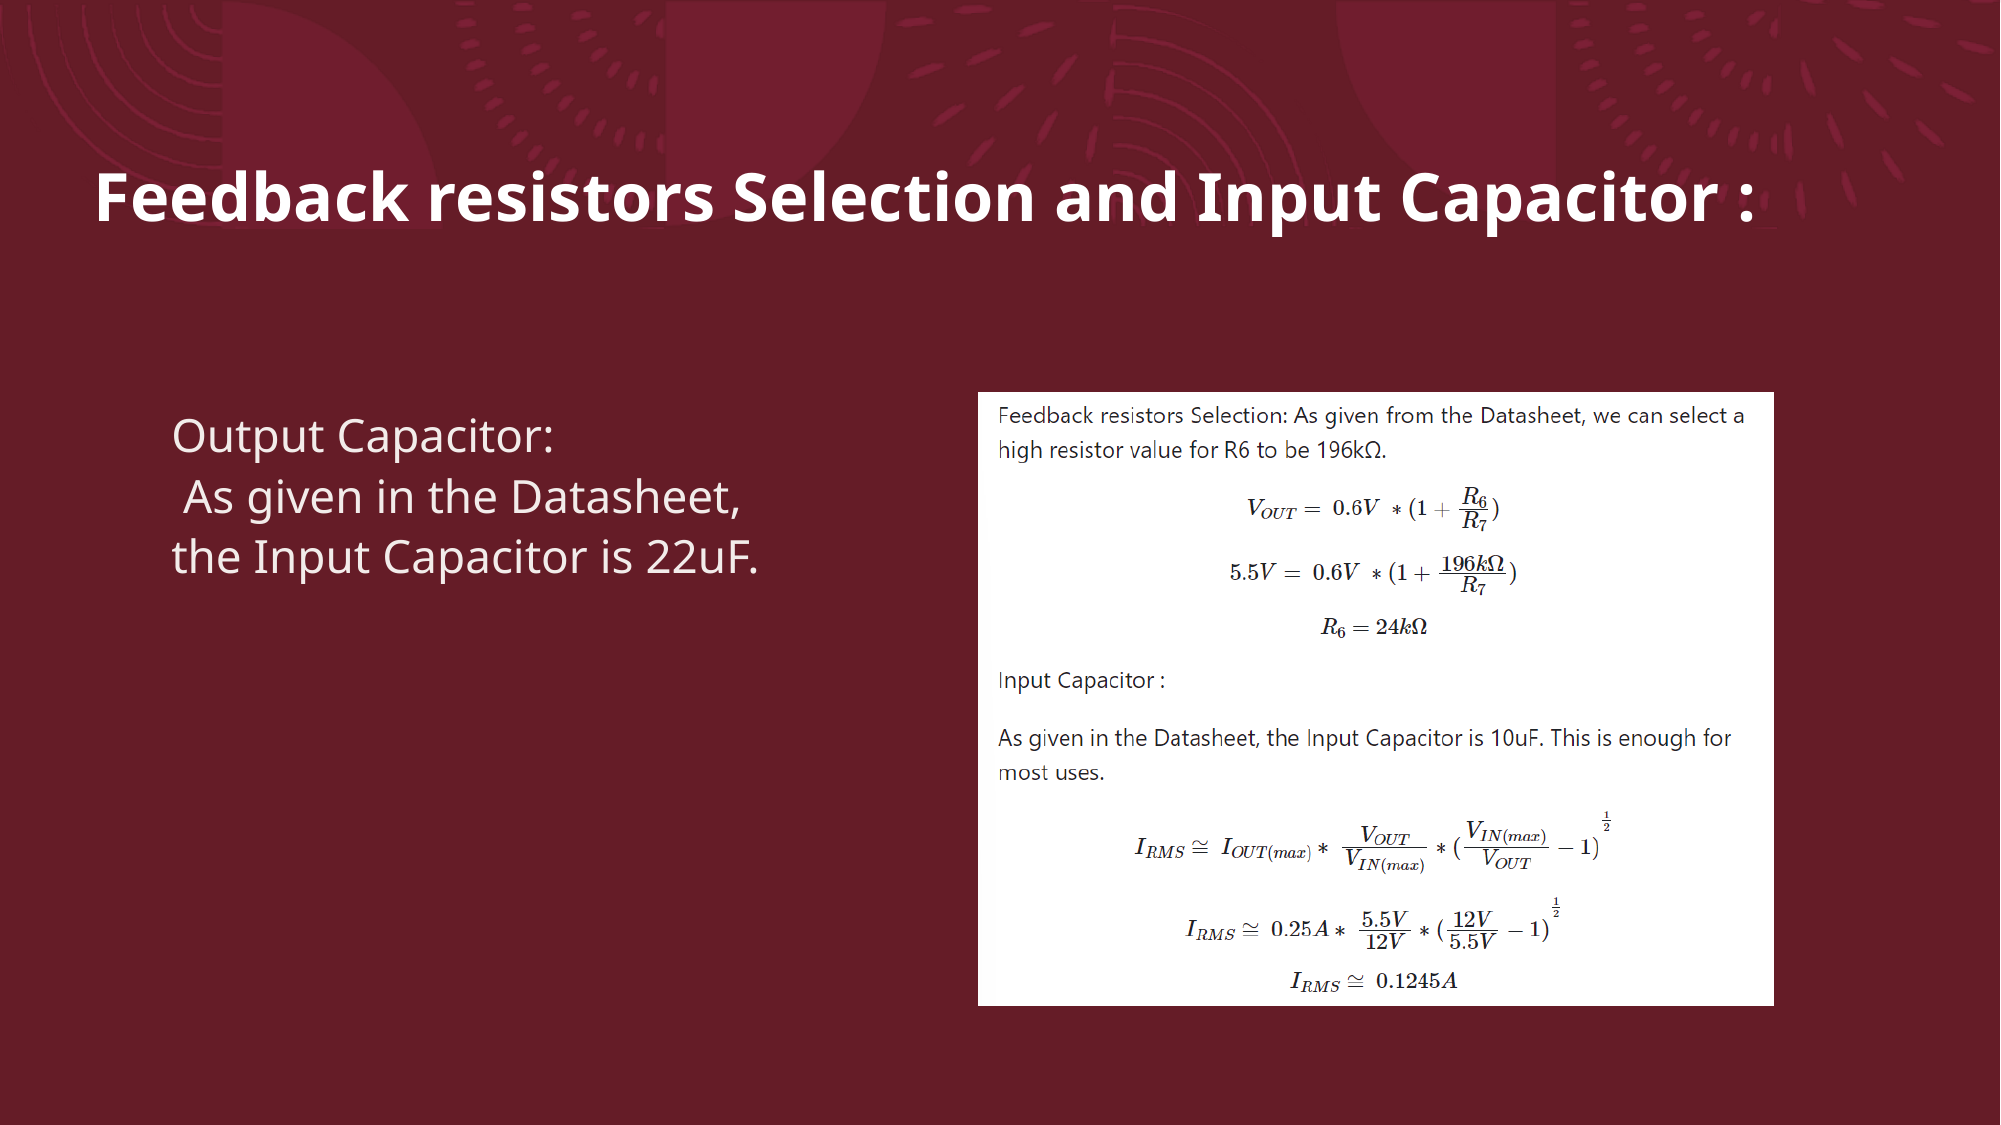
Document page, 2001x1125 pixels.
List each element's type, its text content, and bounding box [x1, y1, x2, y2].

picture [978, 392, 1774, 1006]
title Feedback resistors Selection and Input Capacitor : [79, 0, 1878, 244]
list Output Capacitor: As given in the Datasheet, the Input Capacitor is 22uF. [156, 394, 786, 1006]
